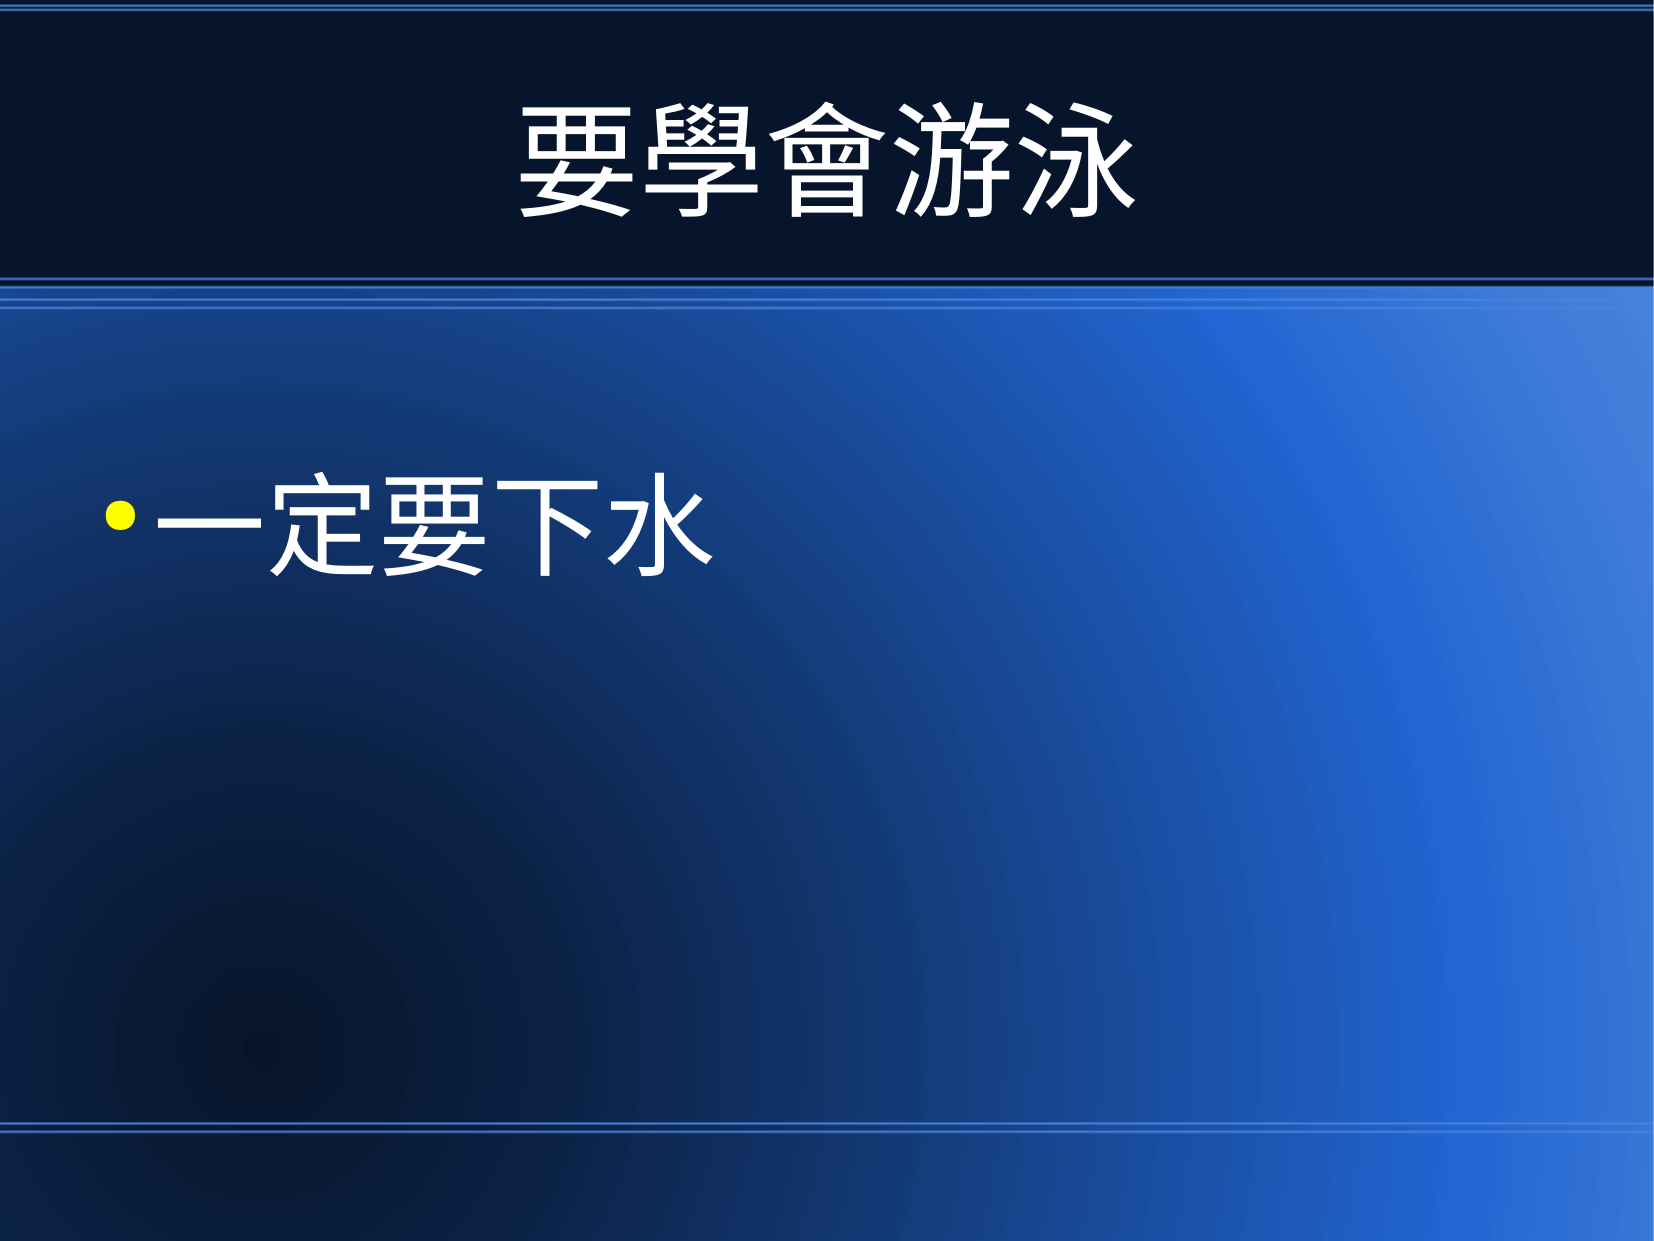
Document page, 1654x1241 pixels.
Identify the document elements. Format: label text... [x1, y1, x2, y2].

title 要學會游泳 [82, 49, 1571, 257]
list 一定要下水 [82, 355, 1571, 1241]
picture [0, 0, 1654, 1241]
